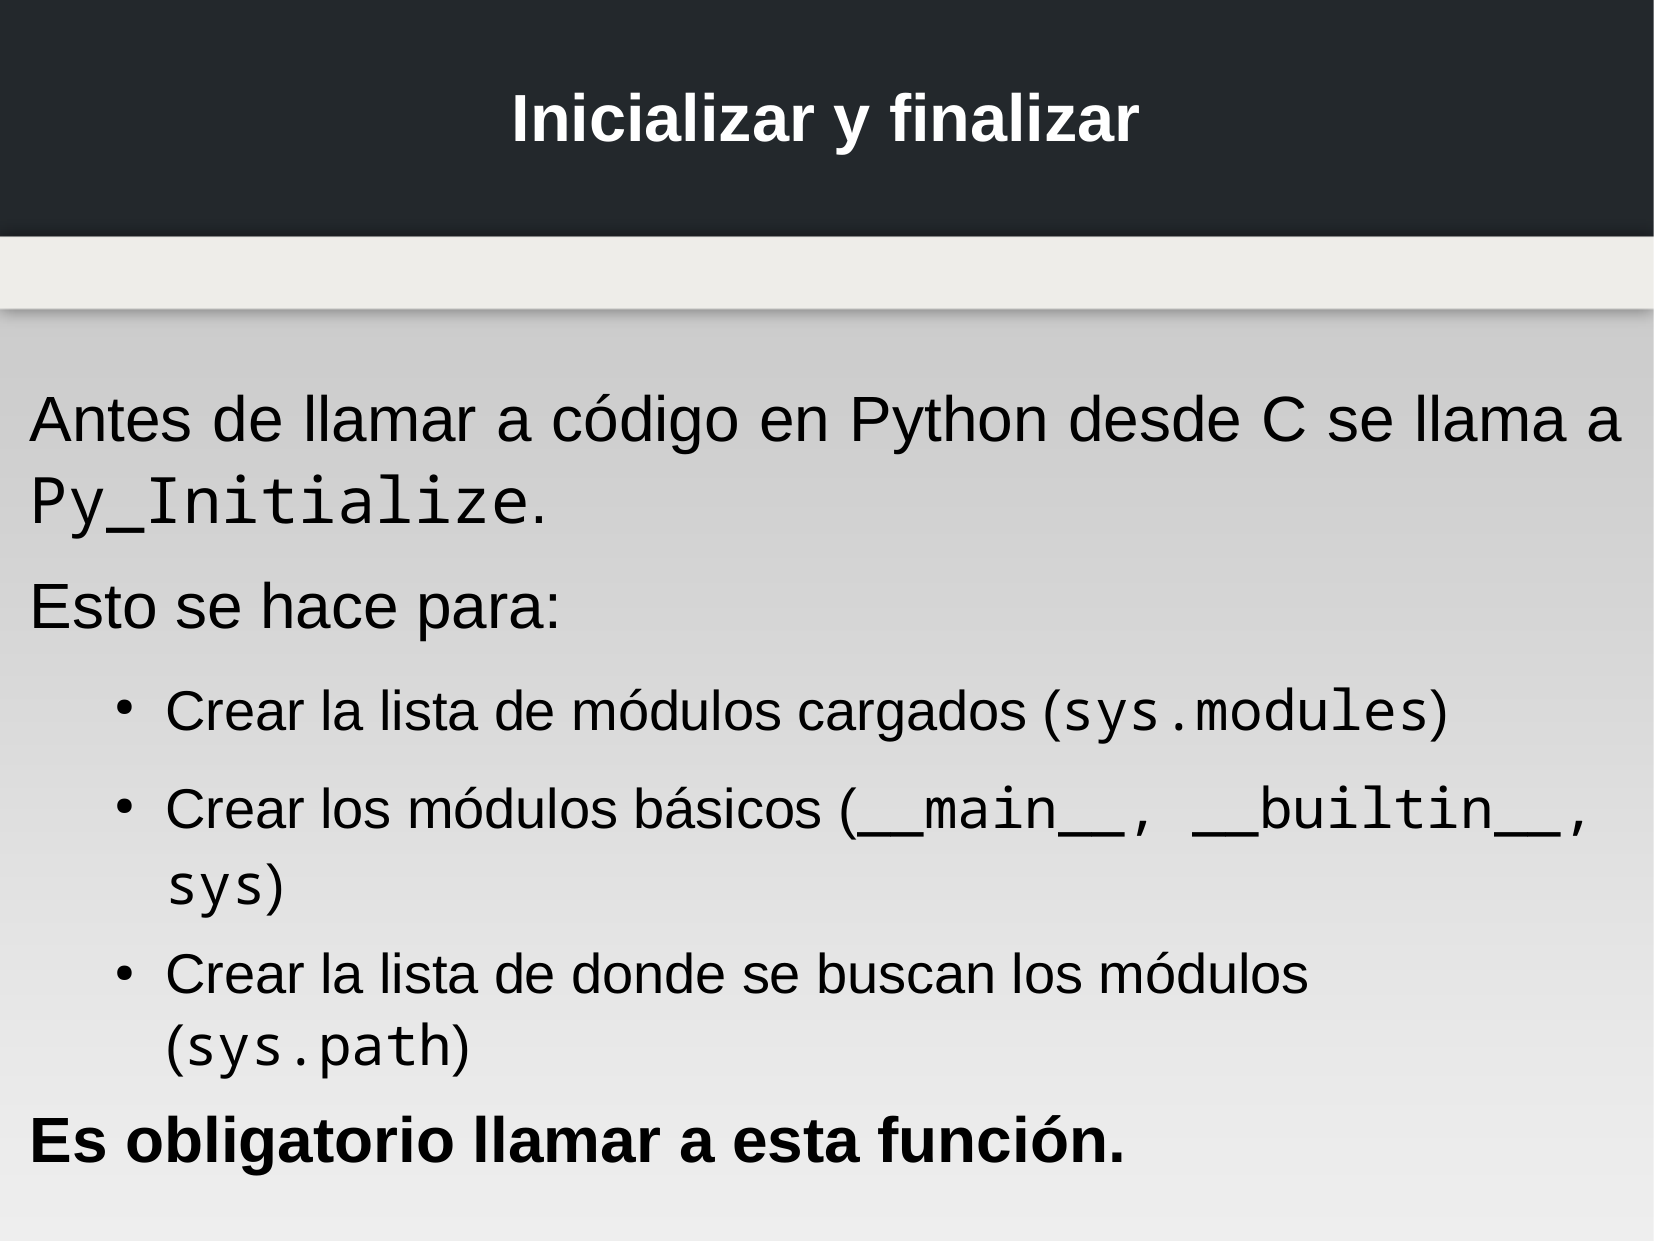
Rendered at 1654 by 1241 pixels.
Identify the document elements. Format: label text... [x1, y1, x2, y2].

title Inicializar y finalizar [0, 0, 1654, 237]
list Antes de llamar a código en Python desde C se llama a Py_Initialize. Esto se hace para: Crear la lista de módulos cargados (sys.modules) Crear los módulos básicos (__main__, __builtin__, sys) Crear la lista de donde se buscan los módulos (sys.path) Es obligatorio llamar a esta función. [29, 383, 1625, 1182]
picture [0, 237, 1654, 1241]
